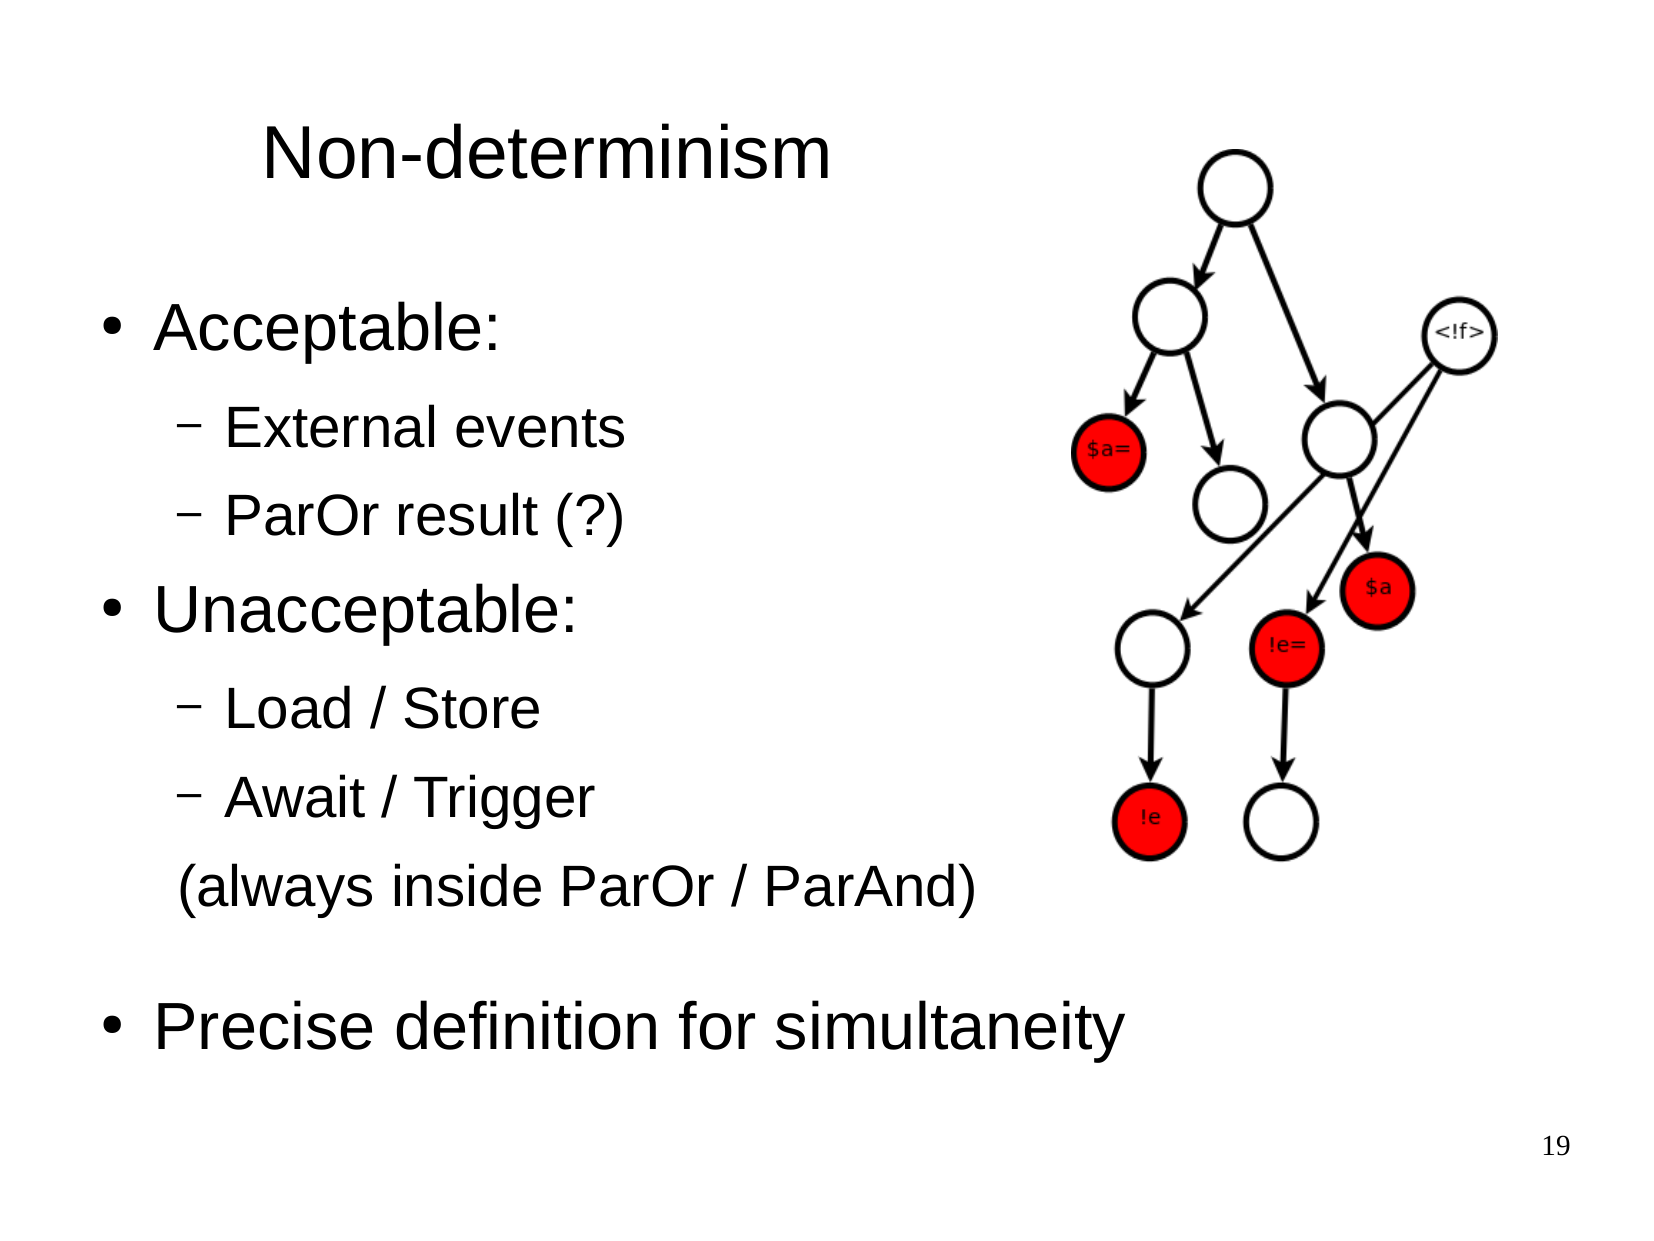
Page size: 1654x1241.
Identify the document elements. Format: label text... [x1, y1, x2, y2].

picture [1071, 149, 1498, 863]
list Acceptable: External events ParOr result (?) Unacceptable: Load / Store Await / Trigger (always inside ParOr / ParAnd) Precise definition for simultaneity [82, 290, 1201, 1185]
title Non-determinism [82, 49, 1013, 257]
